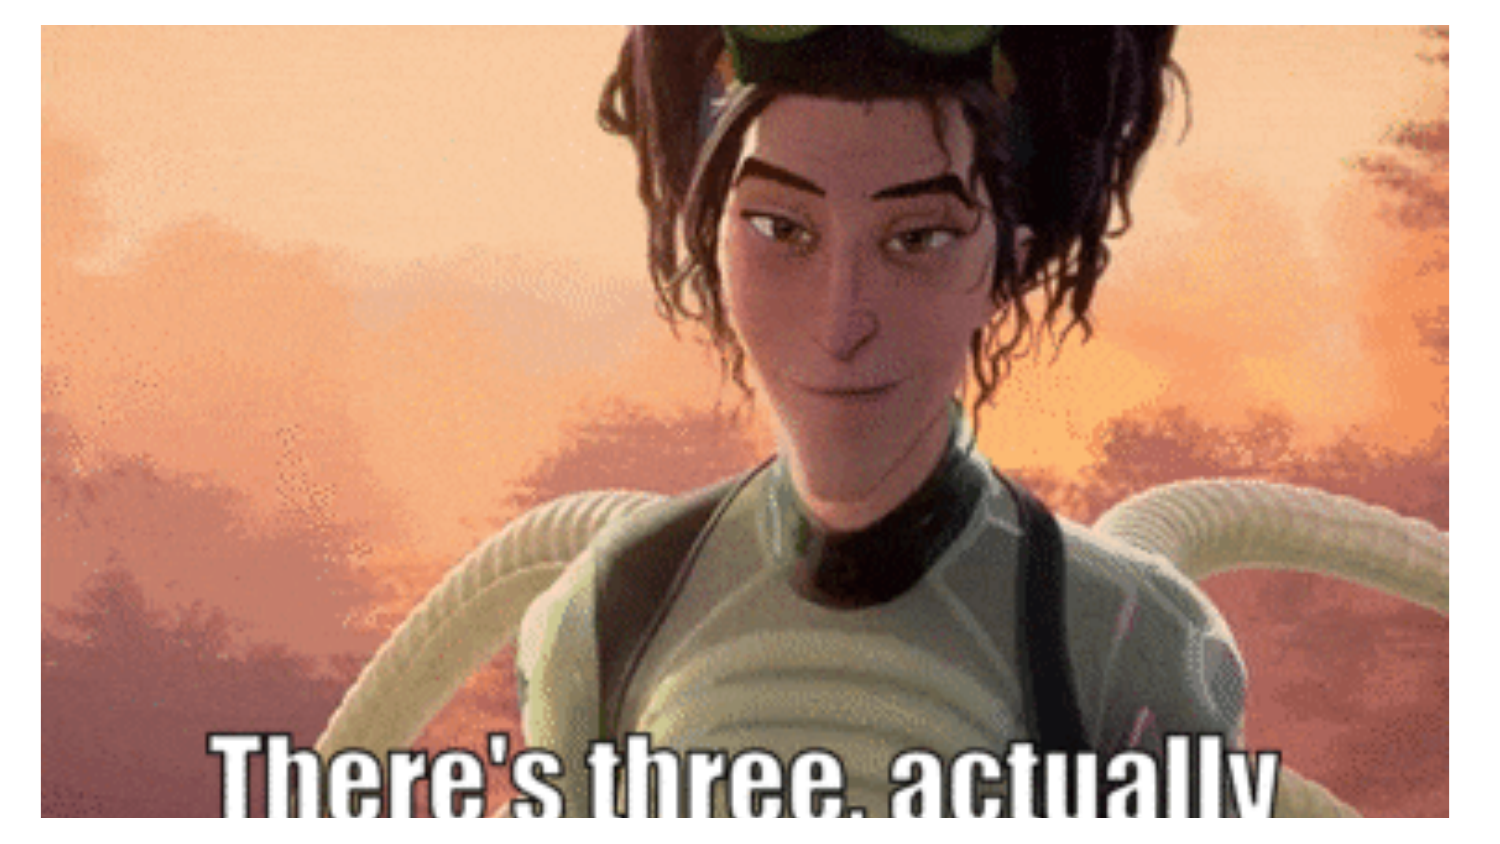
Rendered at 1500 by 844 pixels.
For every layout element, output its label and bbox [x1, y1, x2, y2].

picture [40, 25, 1450, 818]
